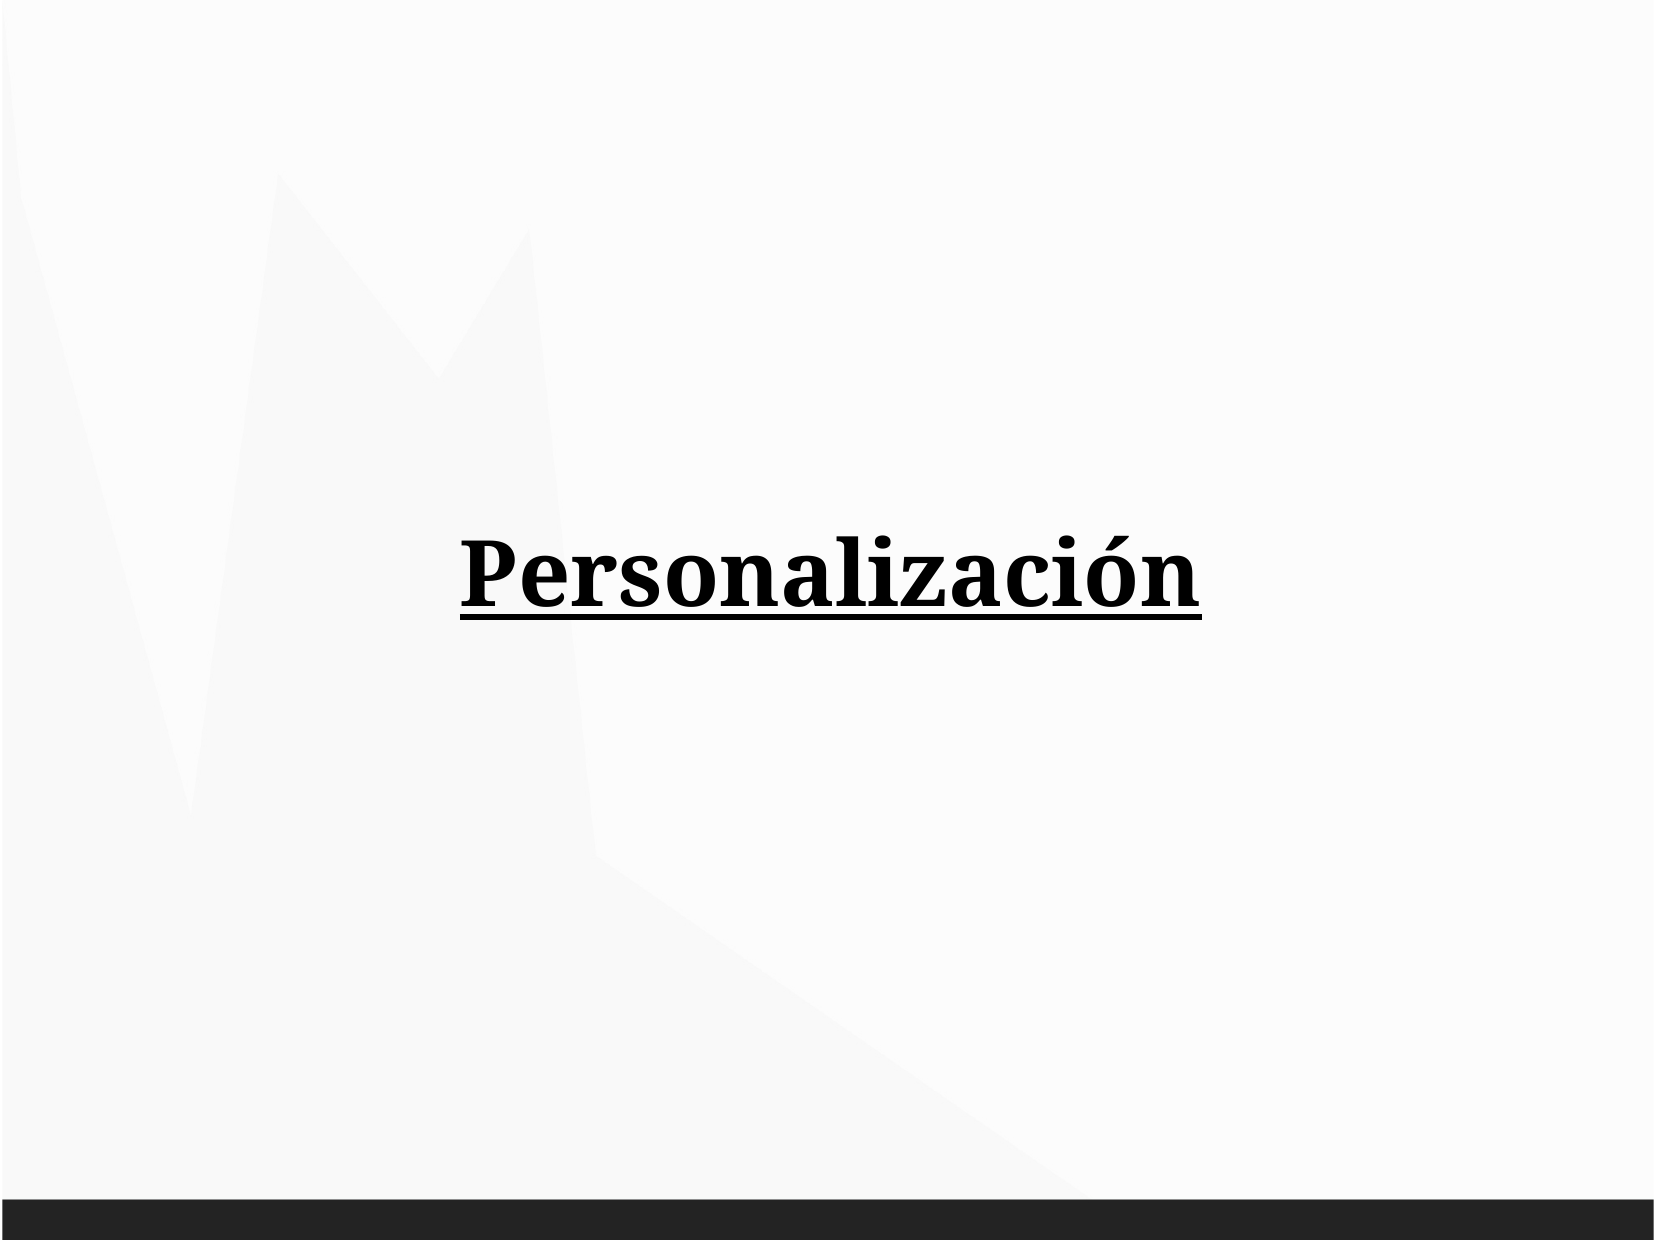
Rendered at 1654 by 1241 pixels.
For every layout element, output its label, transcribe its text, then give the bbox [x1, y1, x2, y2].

picture [2, 0, 1654, 1241]
title Personalización [86, 467, 1576, 676]
